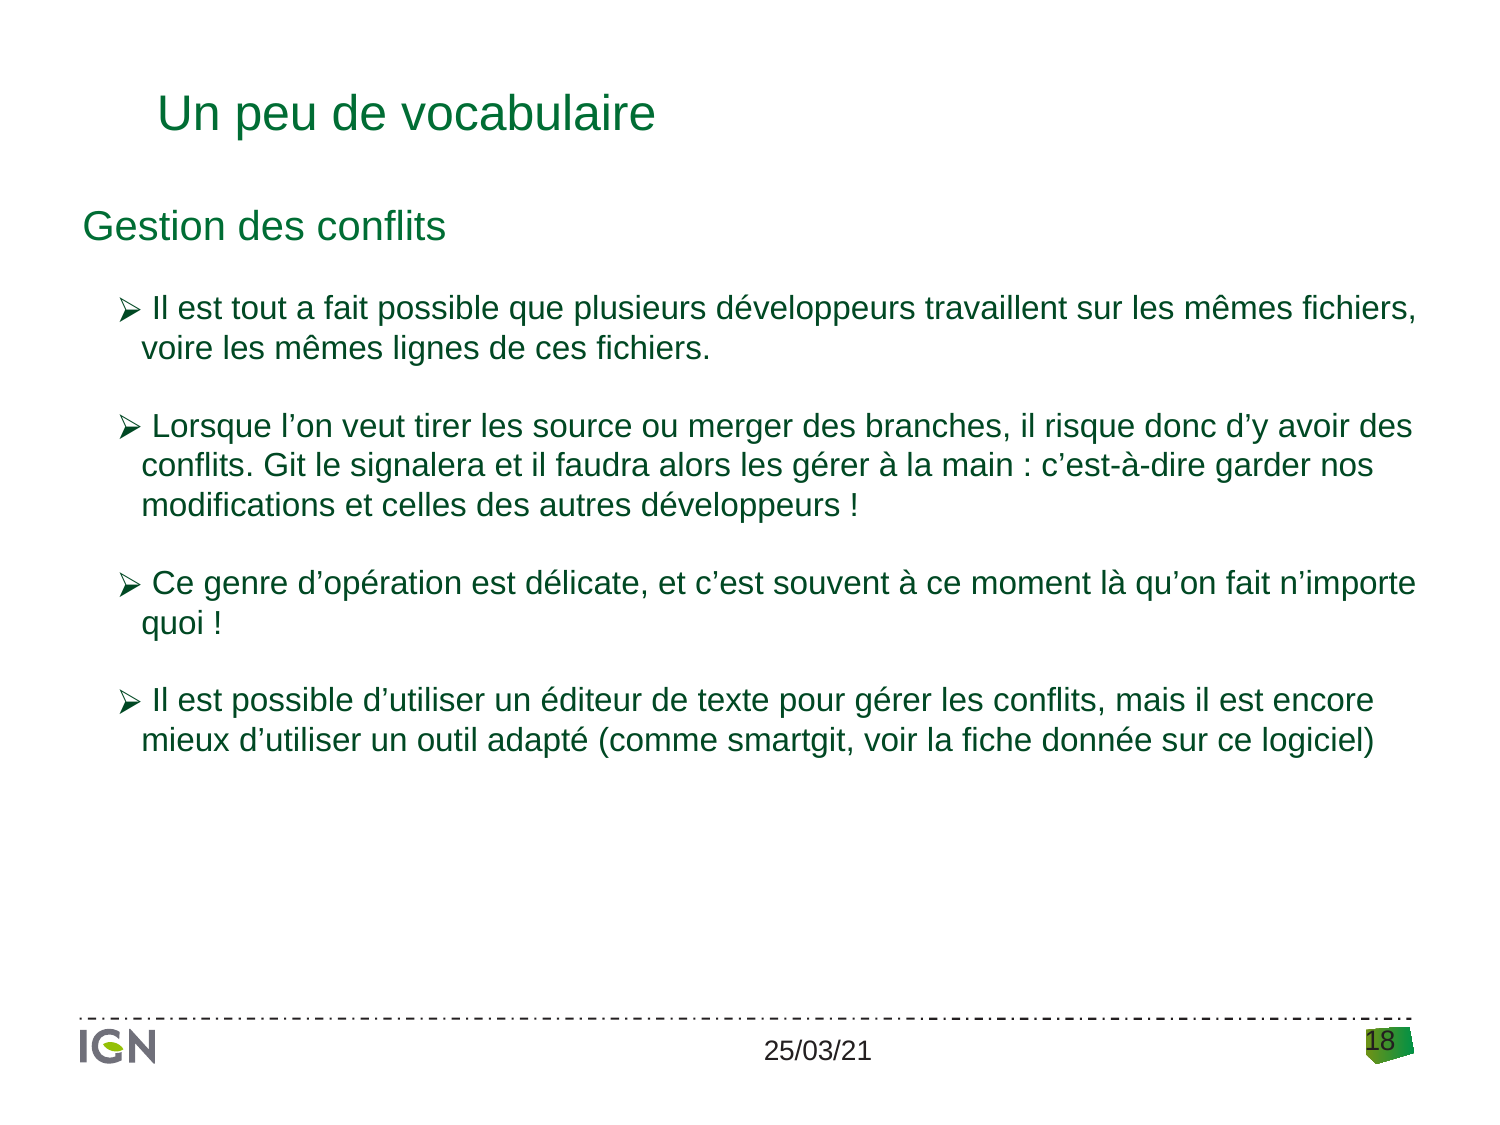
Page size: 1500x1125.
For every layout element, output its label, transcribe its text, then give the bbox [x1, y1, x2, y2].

text_box 25/03/21 [749, 1025, 894, 1064]
text_box Un peu de vocabulaire [142, 81, 1339, 141]
text_box <number> [1349, 1015, 1427, 1076]
text_box Gestion des conflits Il est tout a fait possible que plusieurs développeurs travaillent sur les mêmes fichiers, voire les mêmes lignes de ces fichiers. Lorsque l’on veut tirer les source ou merger des branches, il risque donc d’y avoir des conflits. Git le signalera et il faudra alors les gérer à la main : c’est-à-dire garder nos modifications et celles des autres développeurs ! Ce genre d’opération est délicate, et c’est souvent à ce moment là qu’on fait n’importe quoi ! Il est possible d’utiliser un éditeur de texte pour gérer les conflits, mais il est encore mieux d’utiliser un outil adapté (comme smartgit, voir la fiche donnée sur ce logiciel) [67, 198, 1446, 996]
